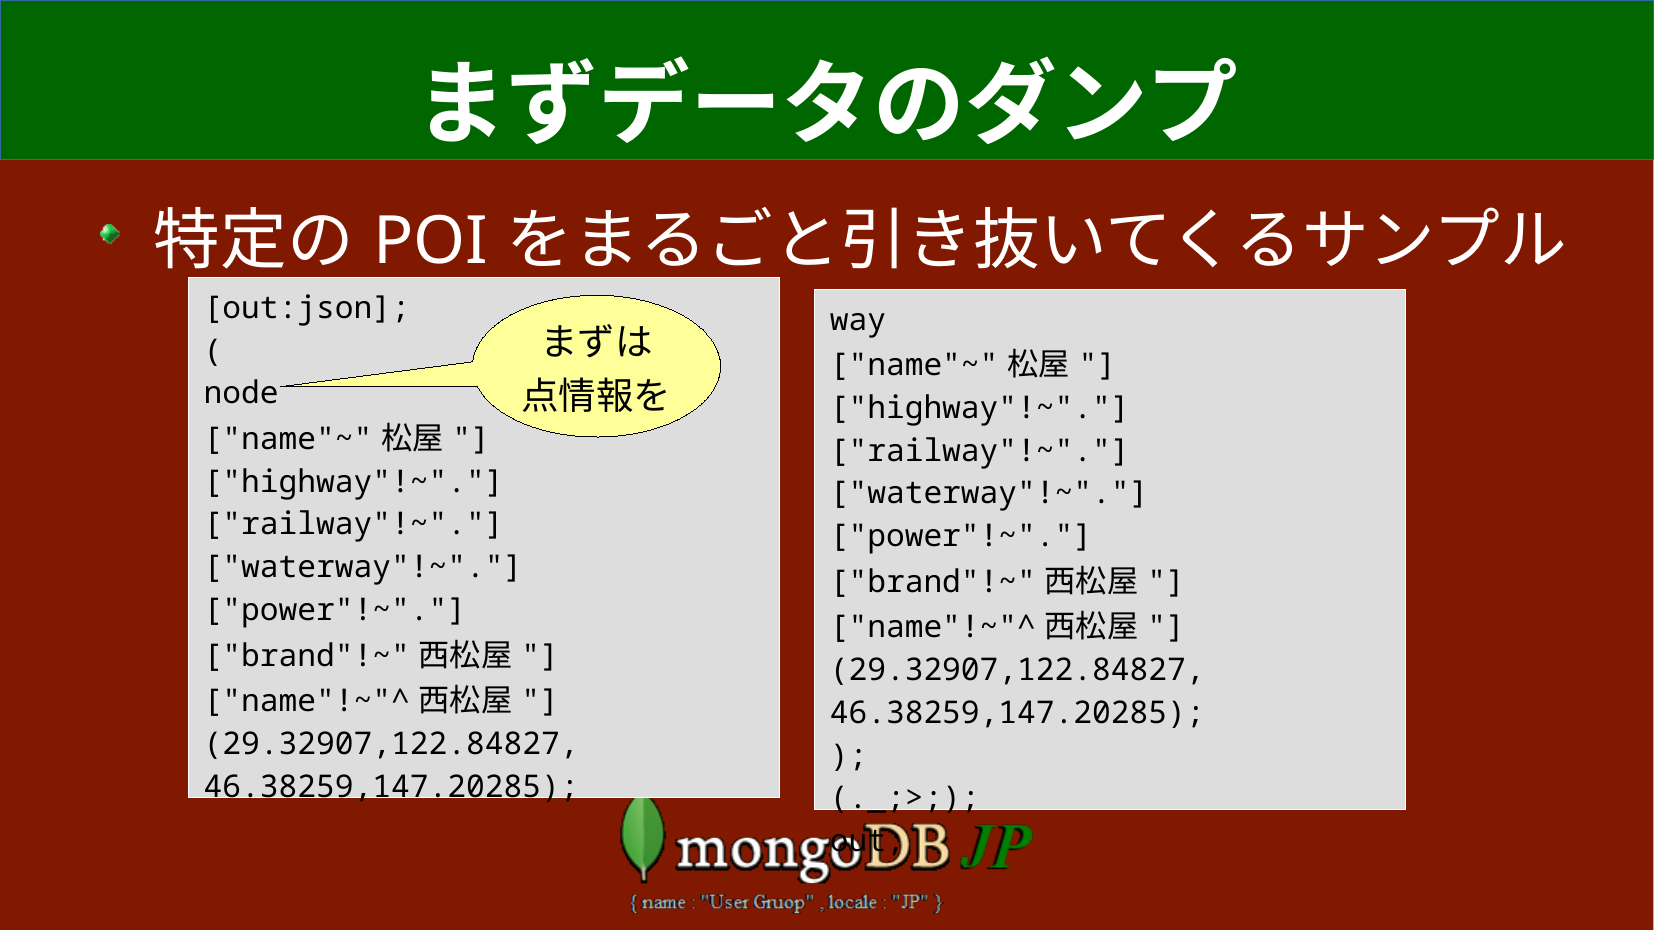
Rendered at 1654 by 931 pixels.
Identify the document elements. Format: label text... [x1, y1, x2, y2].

picture [616, 784, 1047, 931]
title まずデータのダンプ [82, 37, 1571, 156]
text_box [out:json]; ( node ["name"~"松屋"] ["highway"!~"."] ["railway"!~"."] ["waterway"!~"."] ["power"!~"."] ["brand"!~"西松屋"] ["name"!~"^西松屋"] (29.32907,122.84827, 46.38259,147.20285); [188, 277, 780, 798]
text_box way ["name"~"松屋"] ["highway"!~"."] ["railway"!~"."] ["waterway"!~"."] ["power"!~"."] ["brand"!~"西松屋"] ["name"!~"^西松屋"] (29.32907,122.84827, 46.38259,147.20285); ); (._;>;); out; [814, 289, 1406, 810]
text_box まずは 点情報を [280, 295, 721, 438]
list 特定のPOIをまるごと引き抜いてくるサンプル [82, 185, 1571, 726]
